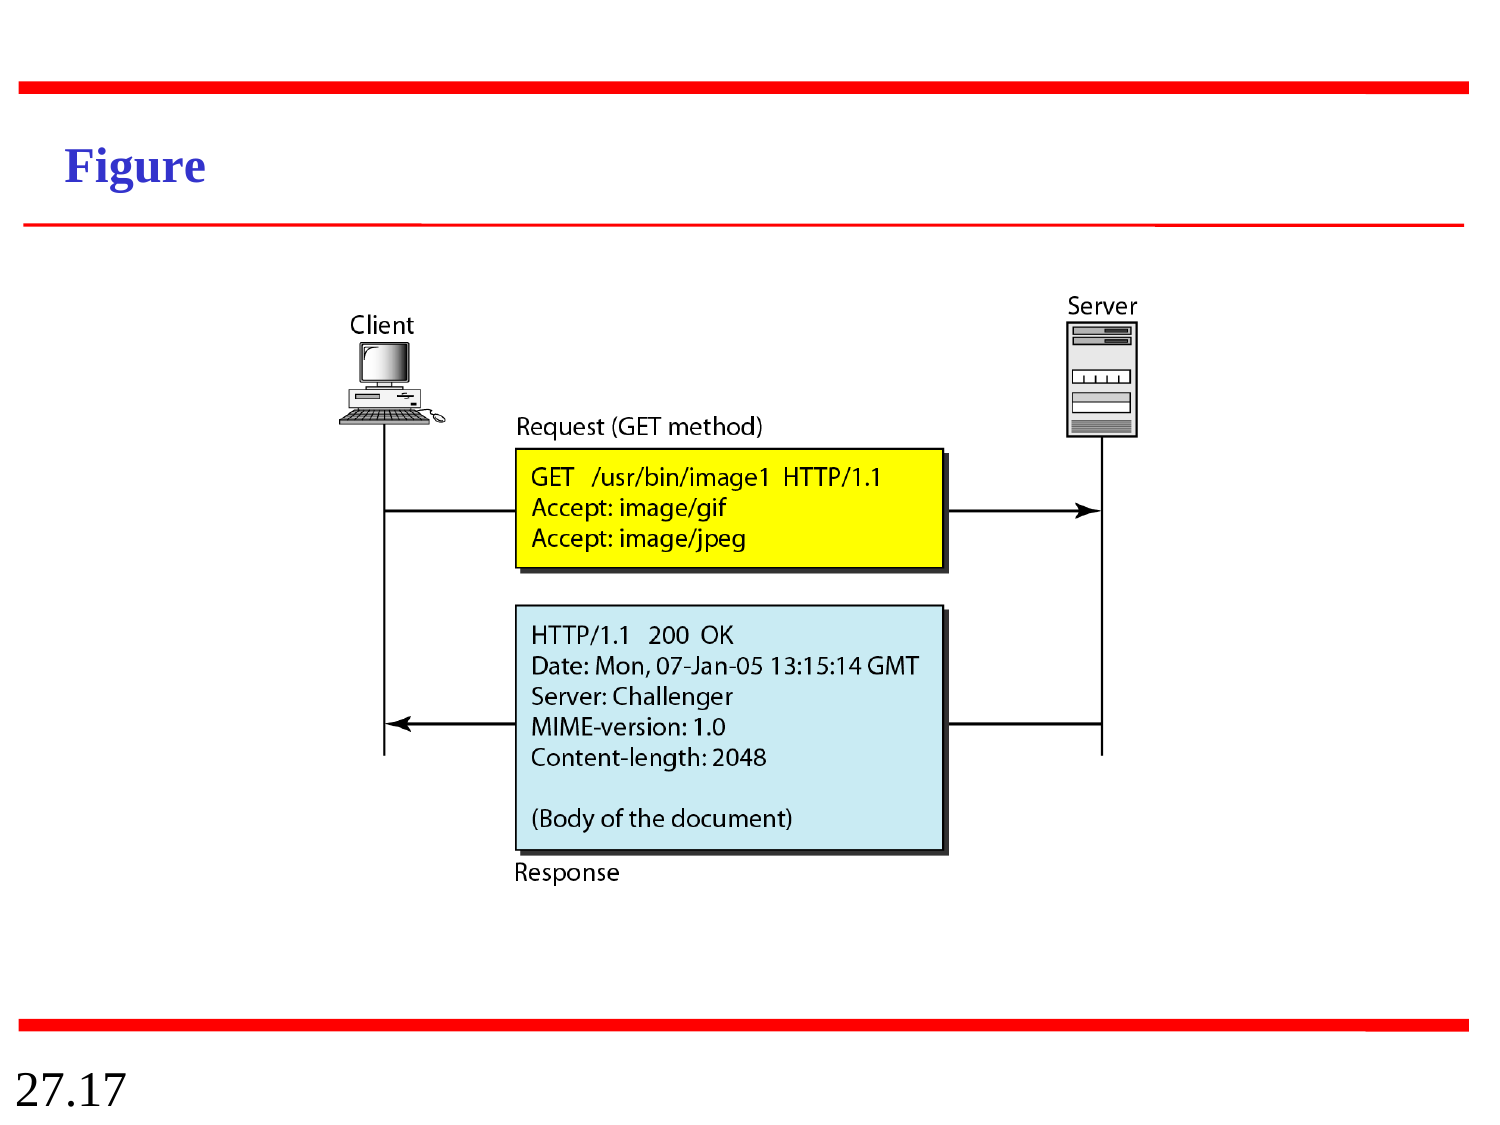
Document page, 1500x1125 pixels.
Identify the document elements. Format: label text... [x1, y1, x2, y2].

text_box Figure [49, 124, 221, 201]
picture [339, 292, 1138, 888]
